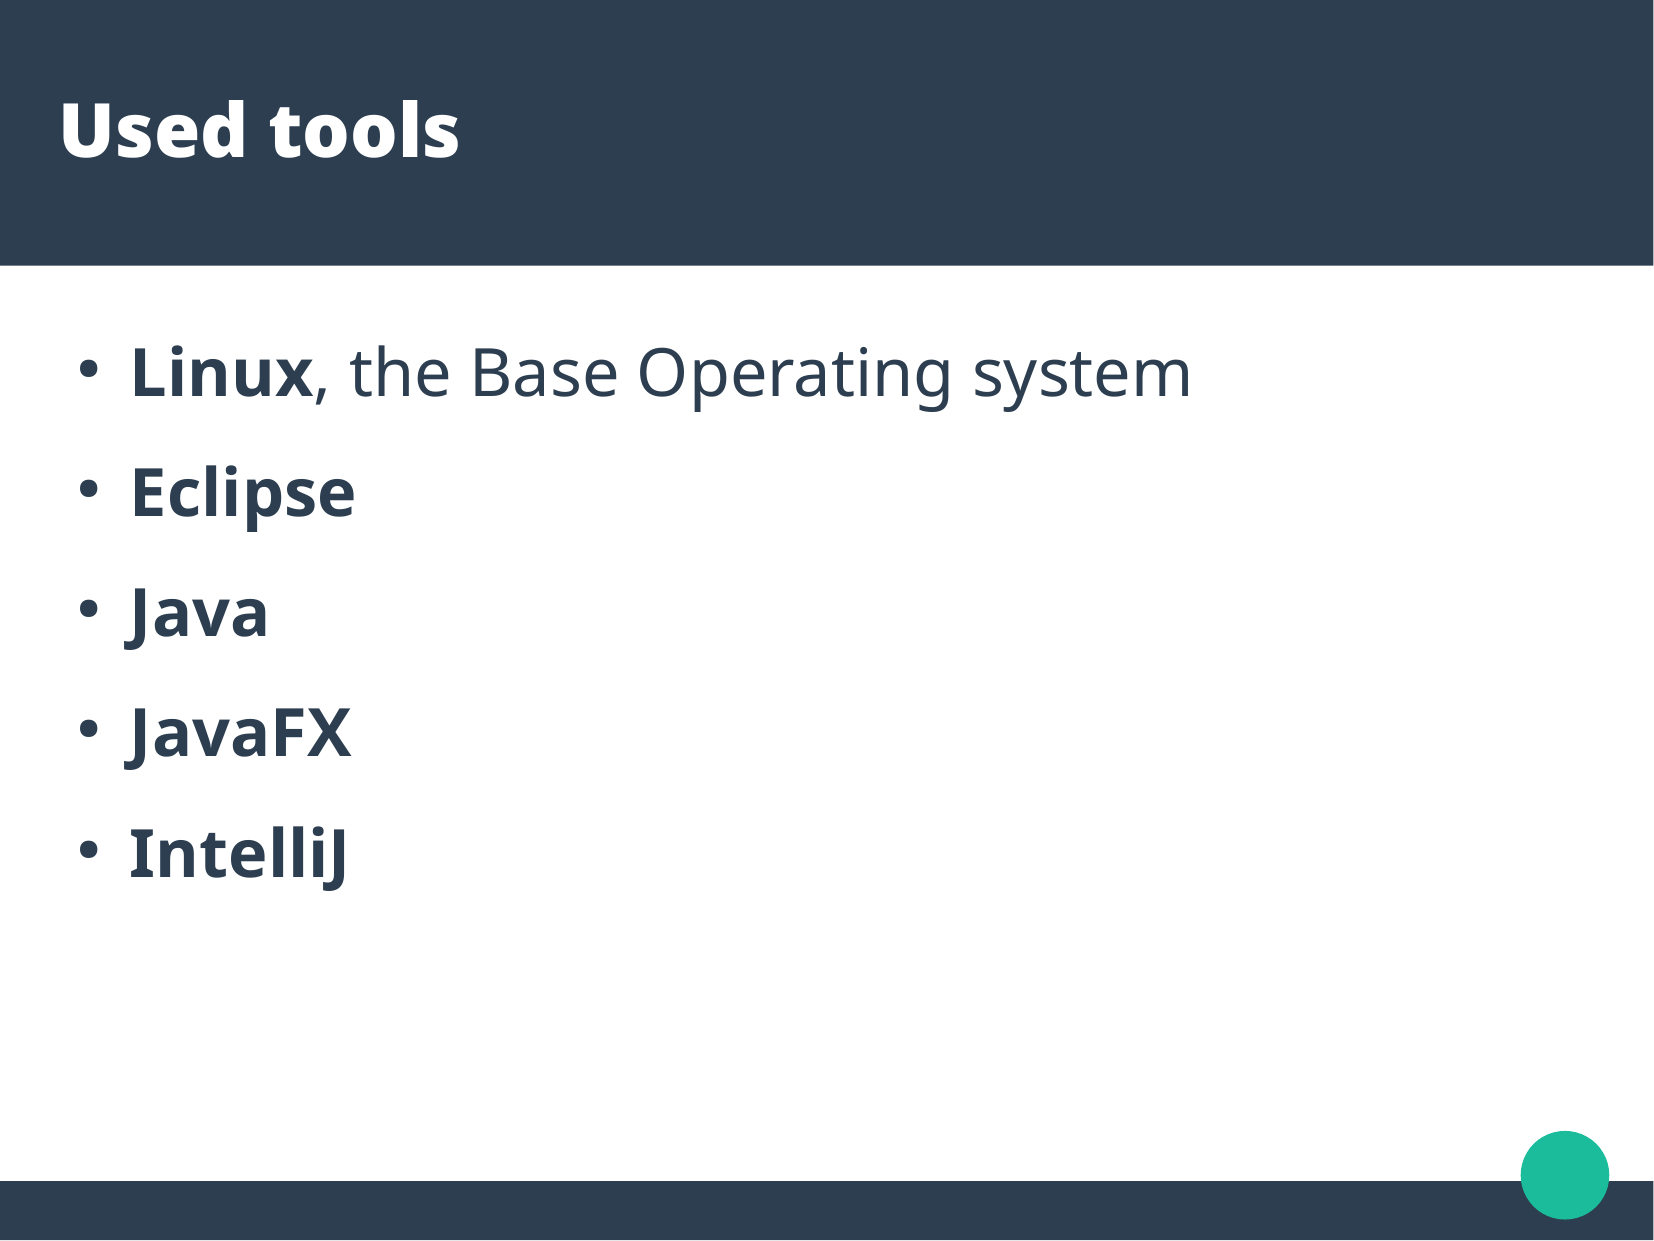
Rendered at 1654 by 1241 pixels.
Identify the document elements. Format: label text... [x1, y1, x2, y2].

title Used tools [59, 49, 1595, 207]
list Linux, the Base Operating system Eclipse Java JavaFX IntelliJ [59, 324, 1595, 1152]
